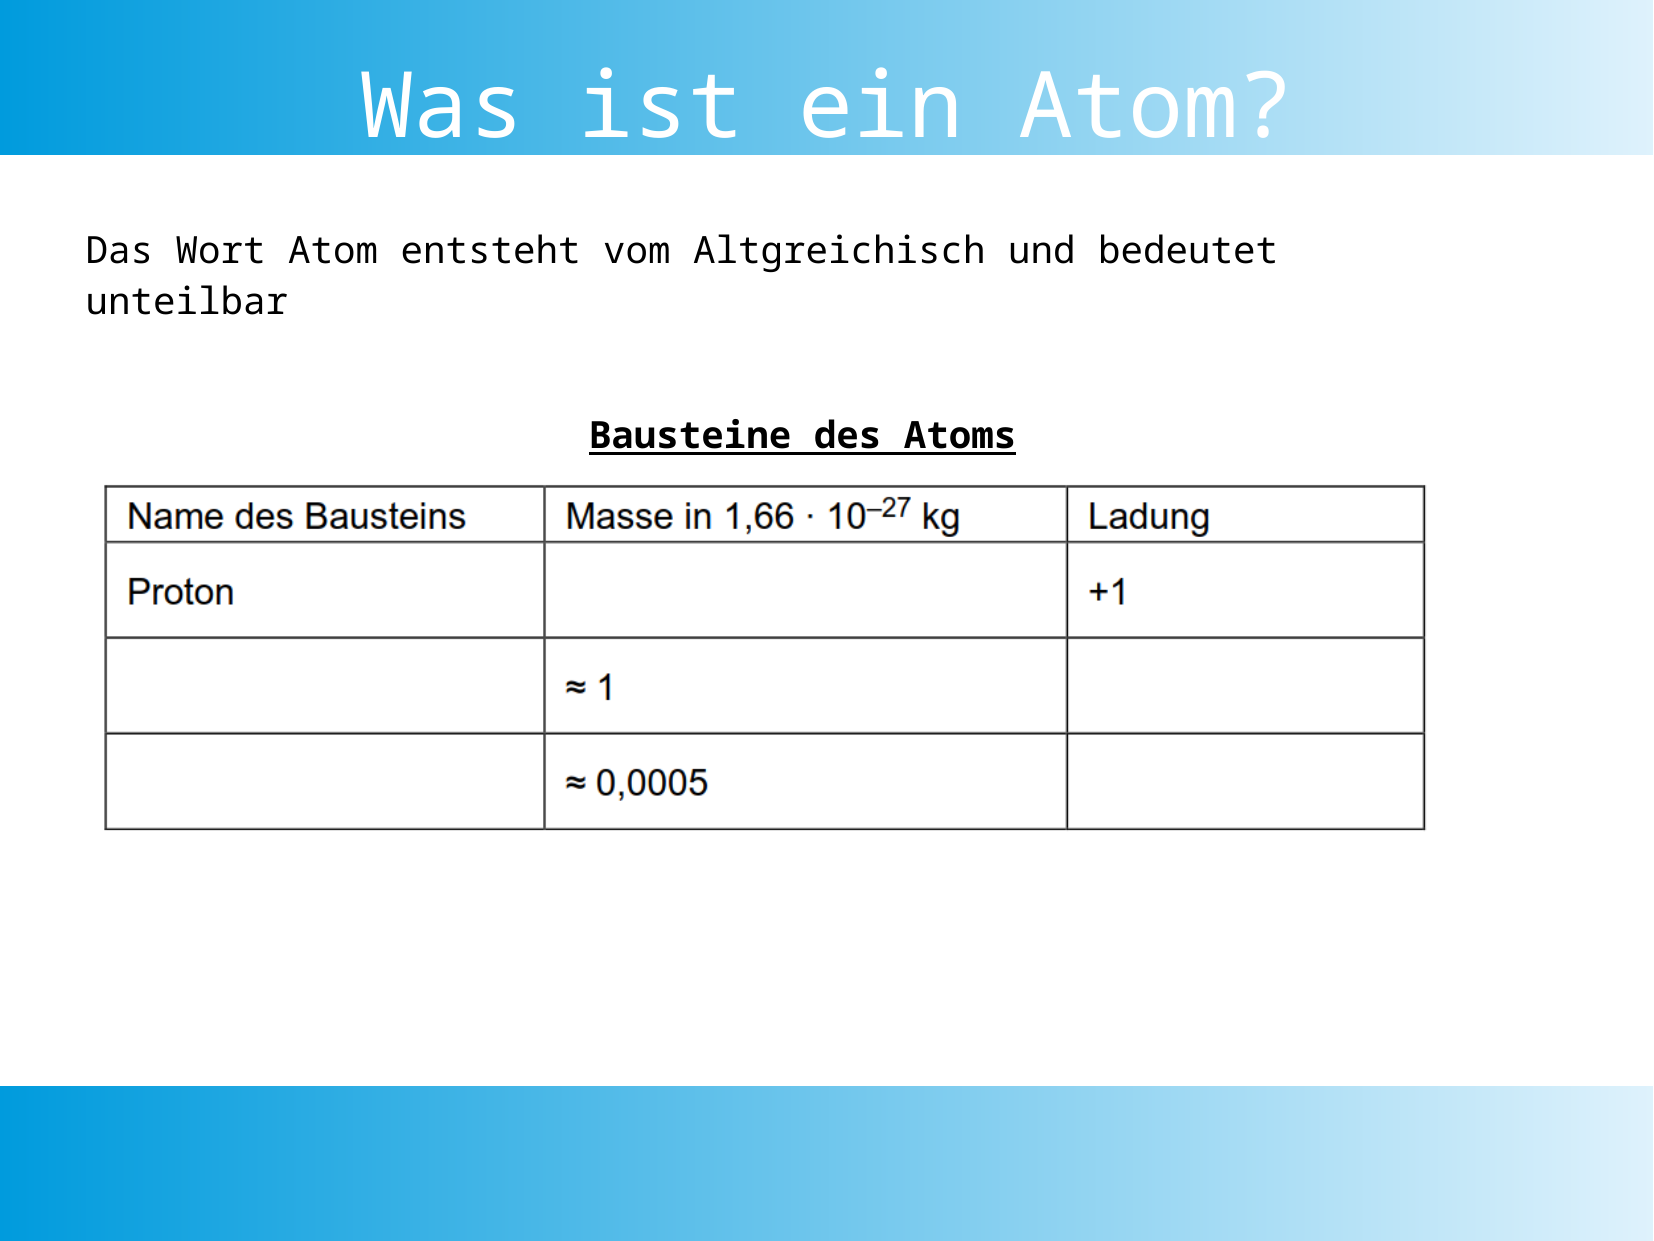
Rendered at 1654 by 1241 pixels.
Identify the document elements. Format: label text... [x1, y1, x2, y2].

title Was ist ein Atom? [82, 40, 1571, 163]
text_box Bausteine des Atoms [82, 401, 1524, 473]
picture [82, 473, 1449, 862]
text_box Das Wort Atom entsteht vom Altgreichisch und bedeutet unteilbar [70, 215, 1512, 331]
